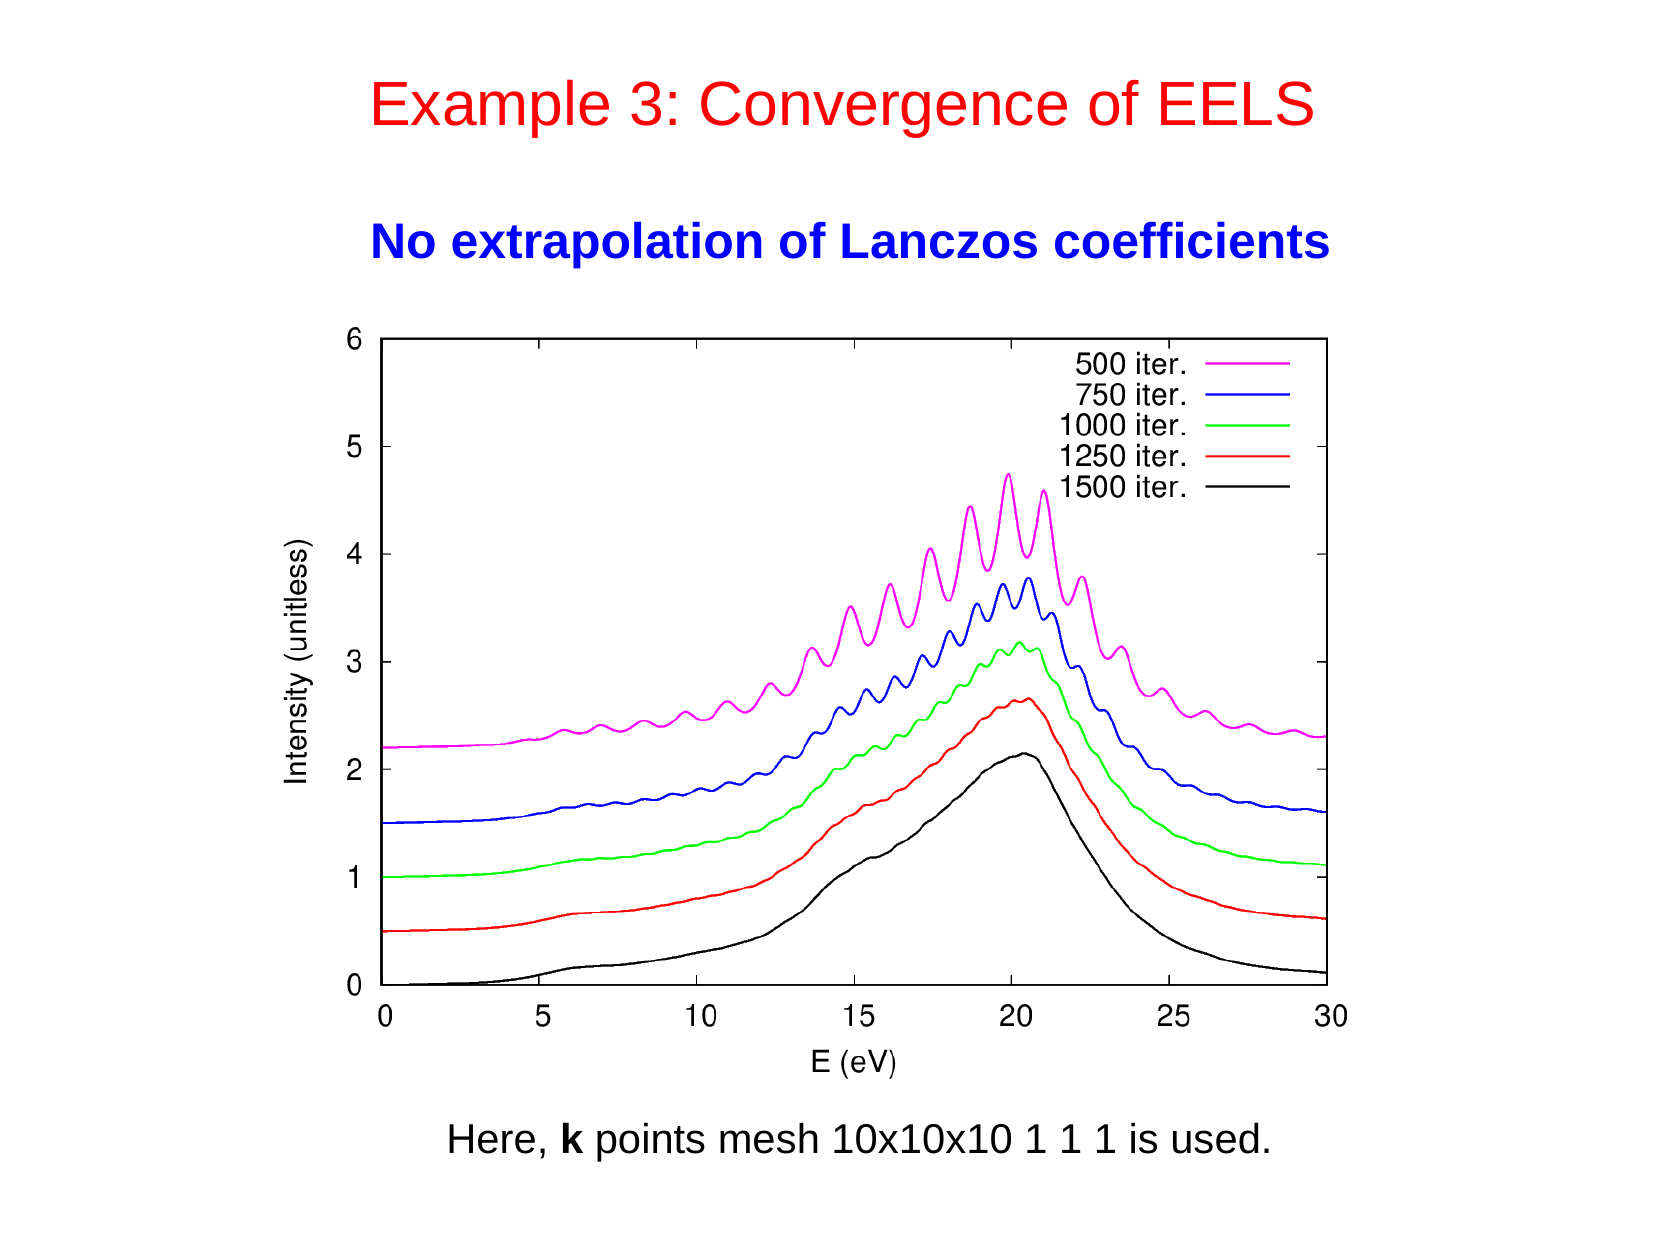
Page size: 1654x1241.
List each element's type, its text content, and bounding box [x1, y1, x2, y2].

title Example 3: Convergence of EELS [96, 33, 1585, 175]
picture [270, 314, 1366, 1081]
list Here, k points mesh 10x10x10 1 1 1 is used. [375, 1115, 1504, 1231]
list No extrapolation of Lanczos coefficients [299, 213, 1516, 319]
